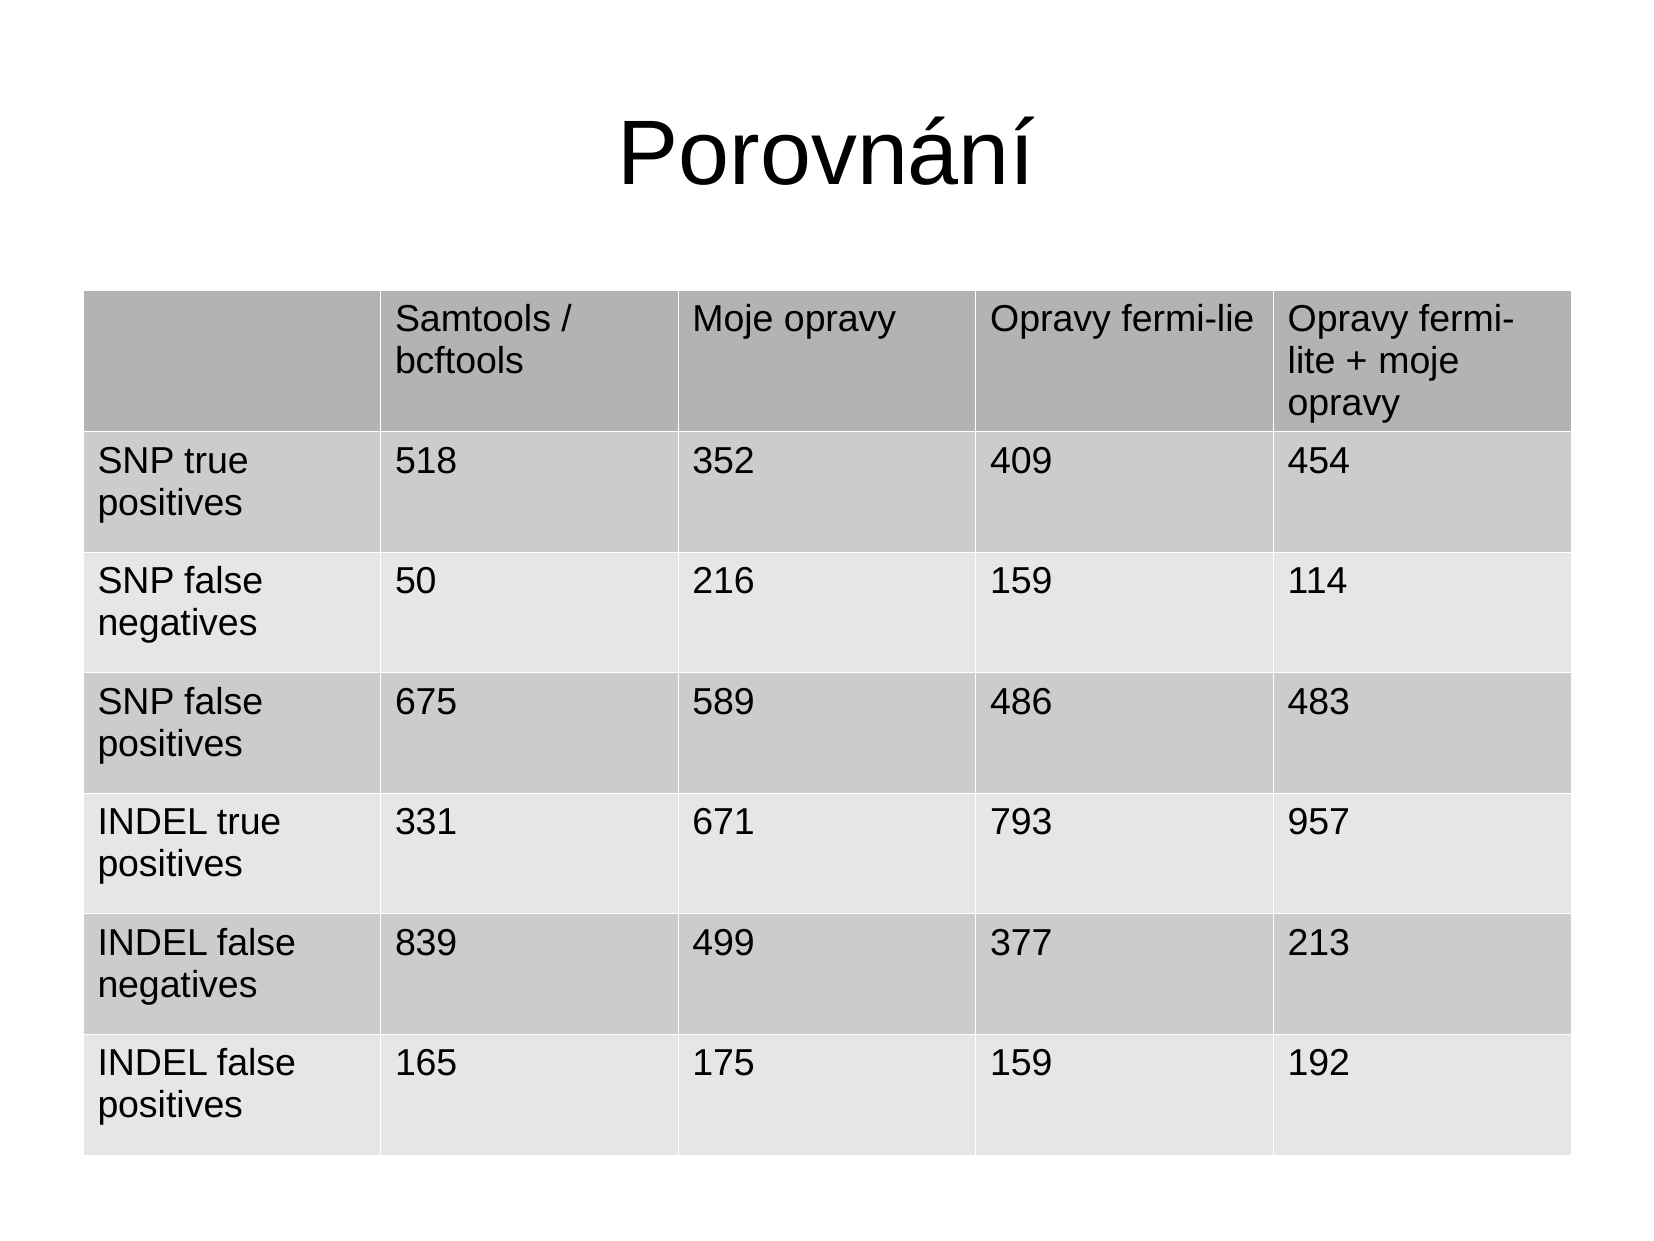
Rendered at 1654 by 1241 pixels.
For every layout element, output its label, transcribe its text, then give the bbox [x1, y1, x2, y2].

table_cell 165 [381, 1035, 678, 1155]
table_cell 675 [381, 673, 678, 793]
table_cell SNP false negatives [84, 553, 380, 672]
table_header Samtools / bcftools [381, 291, 678, 431]
table_cell INDEL false negatives [84, 914, 380, 1034]
table_cell 518 [381, 432, 678, 552]
title Porovnání [82, 49, 1571, 257]
table_cell 213 [1274, 914, 1571, 1034]
table_cell 216 [679, 553, 975, 672]
table_cell SNP true positives [84, 432, 380, 552]
table_cell 486 [976, 673, 1273, 793]
table_cell 192 [1274, 1035, 1571, 1155]
table_cell 671 [679, 794, 975, 913]
table_cell 50 [381, 553, 678, 672]
table_cell SNP false positives [84, 673, 380, 793]
table_cell INDEL false positives [84, 1035, 380, 1155]
table_cell 352 [679, 432, 975, 552]
table_cell 159 [976, 1035, 1273, 1155]
table_cell 454 [1274, 432, 1571, 552]
table_header Opravy fermi-lite + moje opravy [1274, 291, 1571, 431]
table_cell 589 [679, 673, 975, 793]
table_cell 793 [976, 794, 1273, 913]
table_cell 957 [1274, 794, 1571, 913]
table_cell 409 [976, 432, 1273, 552]
table_cell 839 [381, 914, 678, 1034]
table_cell 499 [679, 914, 975, 1034]
table_cell INDEL true positives [84, 794, 380, 913]
table_cell 331 [381, 794, 678, 913]
table_cell 159 [976, 553, 1273, 672]
table_cell 175 [679, 1035, 975, 1155]
table_header [84, 291, 380, 431]
table_header Moje opravy [679, 291, 975, 431]
table_cell 483 [1274, 673, 1571, 793]
table_cell 377 [976, 914, 1273, 1034]
table_cell 114 [1274, 553, 1571, 672]
table_header Opravy fermi-lie [976, 291, 1273, 431]
